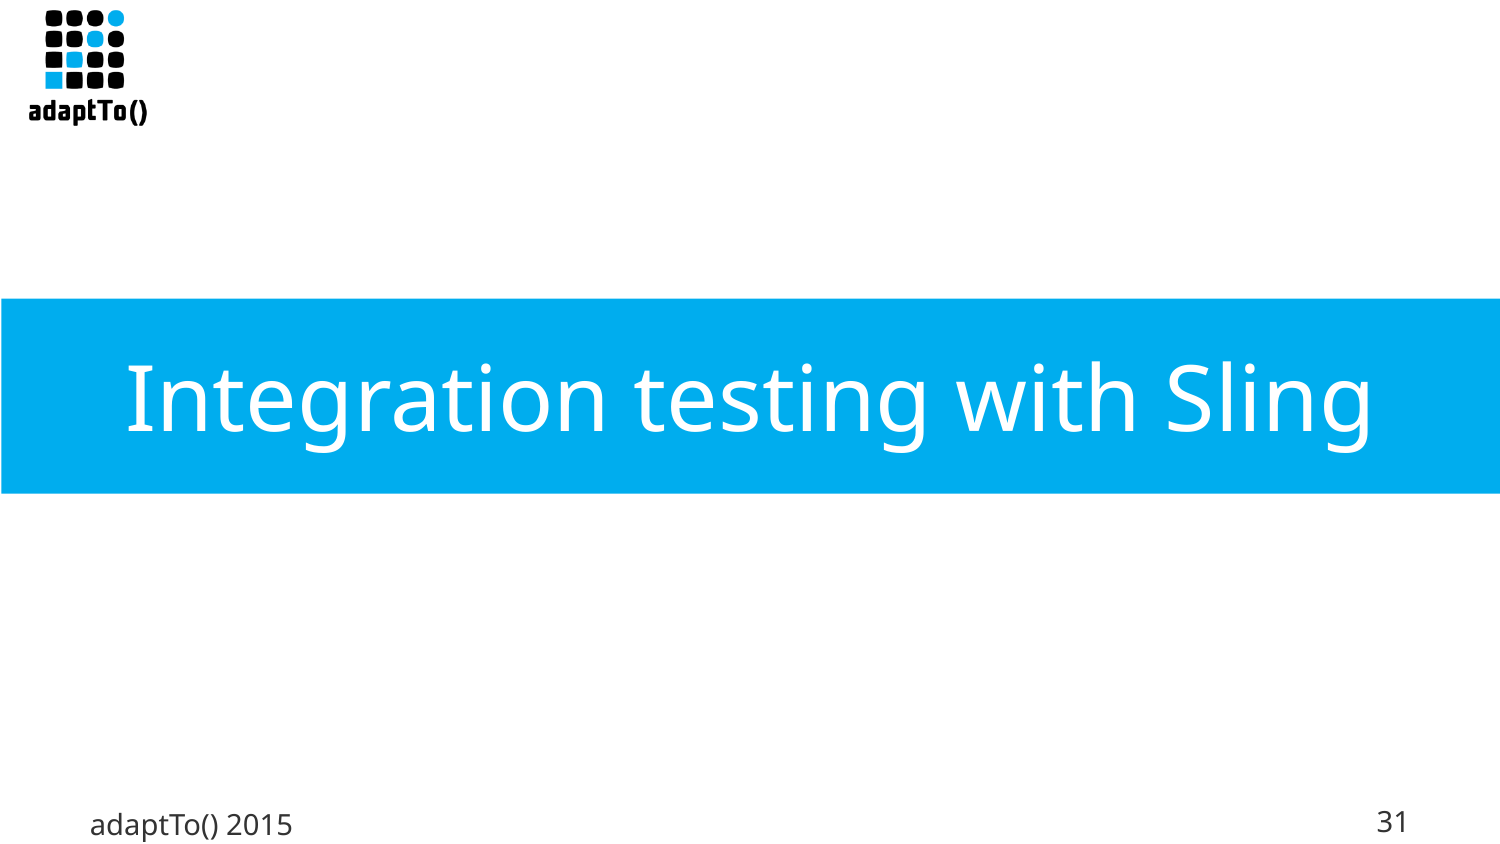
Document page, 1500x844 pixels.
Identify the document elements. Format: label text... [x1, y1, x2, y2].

picture [27, 6, 148, 127]
title Integration testing with Sling [1, 298, 1500, 494]
